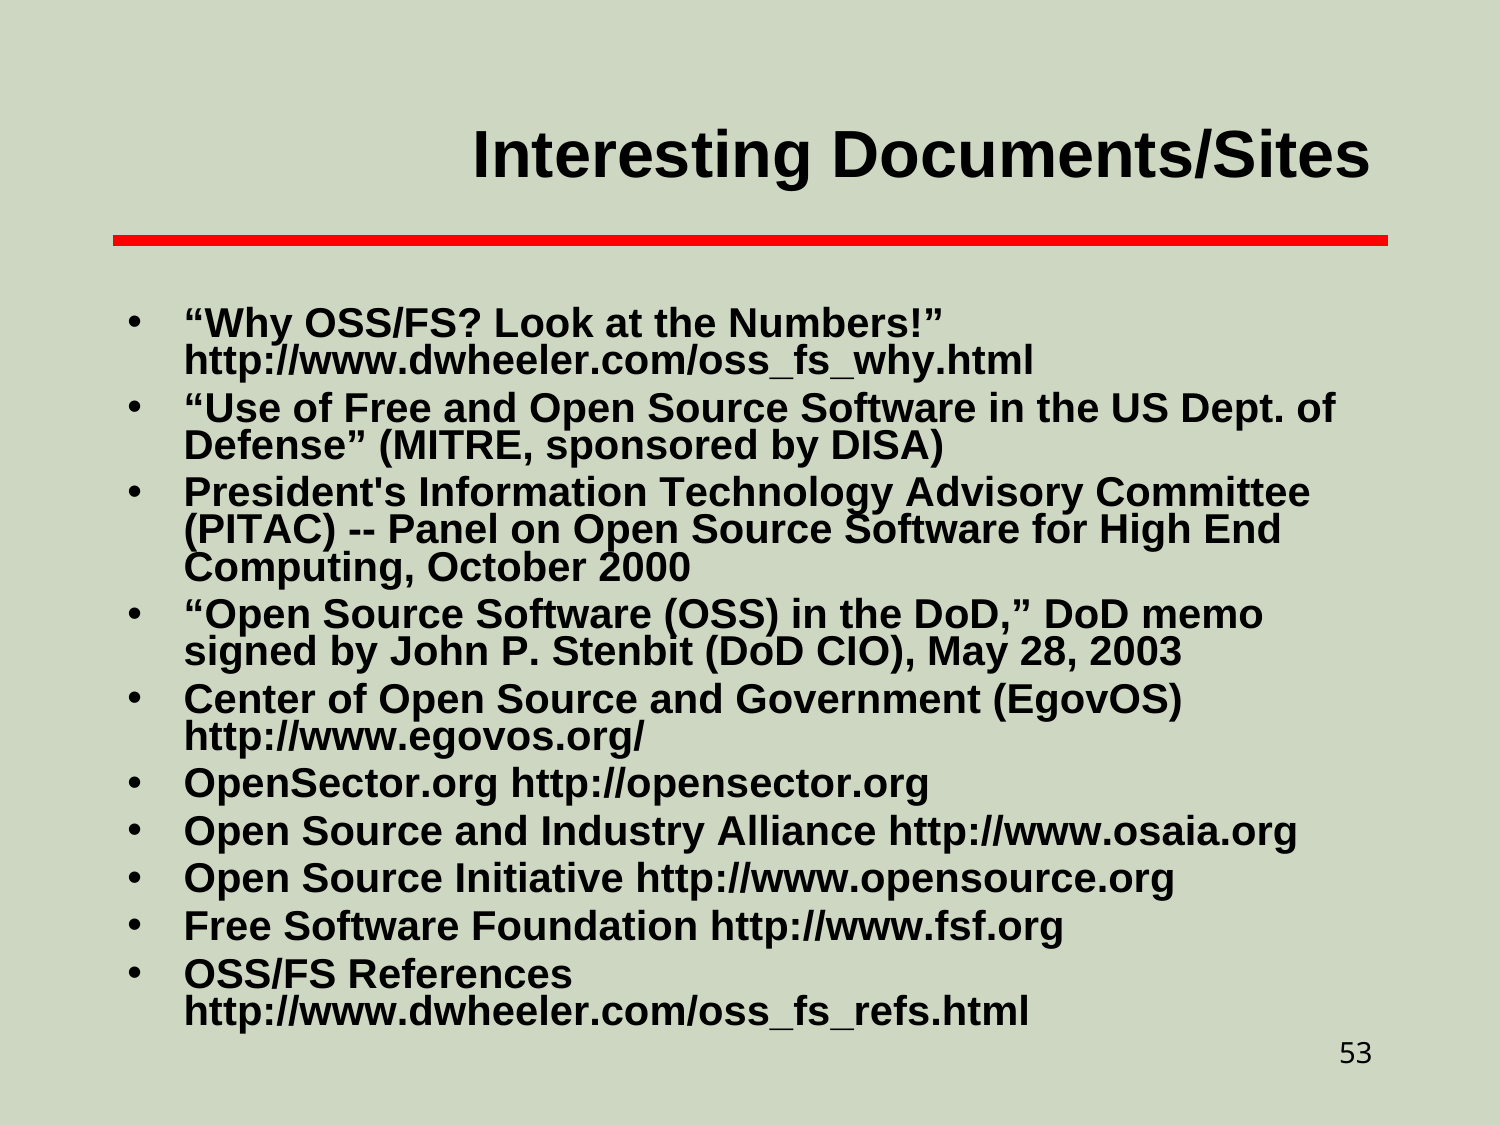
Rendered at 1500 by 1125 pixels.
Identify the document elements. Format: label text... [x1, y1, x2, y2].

list “Why OSS/FS? Look at the Numbers!” http://www.dwheeler.com/oss_fs_why.html “Use of Free and Open Source Software in the US Dept. of Defense” (MITRE, sponsored by DISA) President's Information Technology Advisory Committee (PITAC) -- Panel on Open Source Software for High End Computing, October 2000 “Open Source Software (OSS) in the DoD,” DoD memo signed by John P. Stenbit (DoD CIO), May 28, 2003 Center of Open Source and Government (EgovOS) http://www.egovos.org/ OpenSector.org http://opensector.org Open Source and Industry Alliance http://www.osaia.org Open Source Initiative http://www.opensource.org Free Software Foundation http://www.fsf.org OSS/FS References http://www.dwheeler.com/oss_fs_refs.html [112, 299, 1388, 1064]
title Interesting Documents/Sites [337, 85, 1388, 224]
